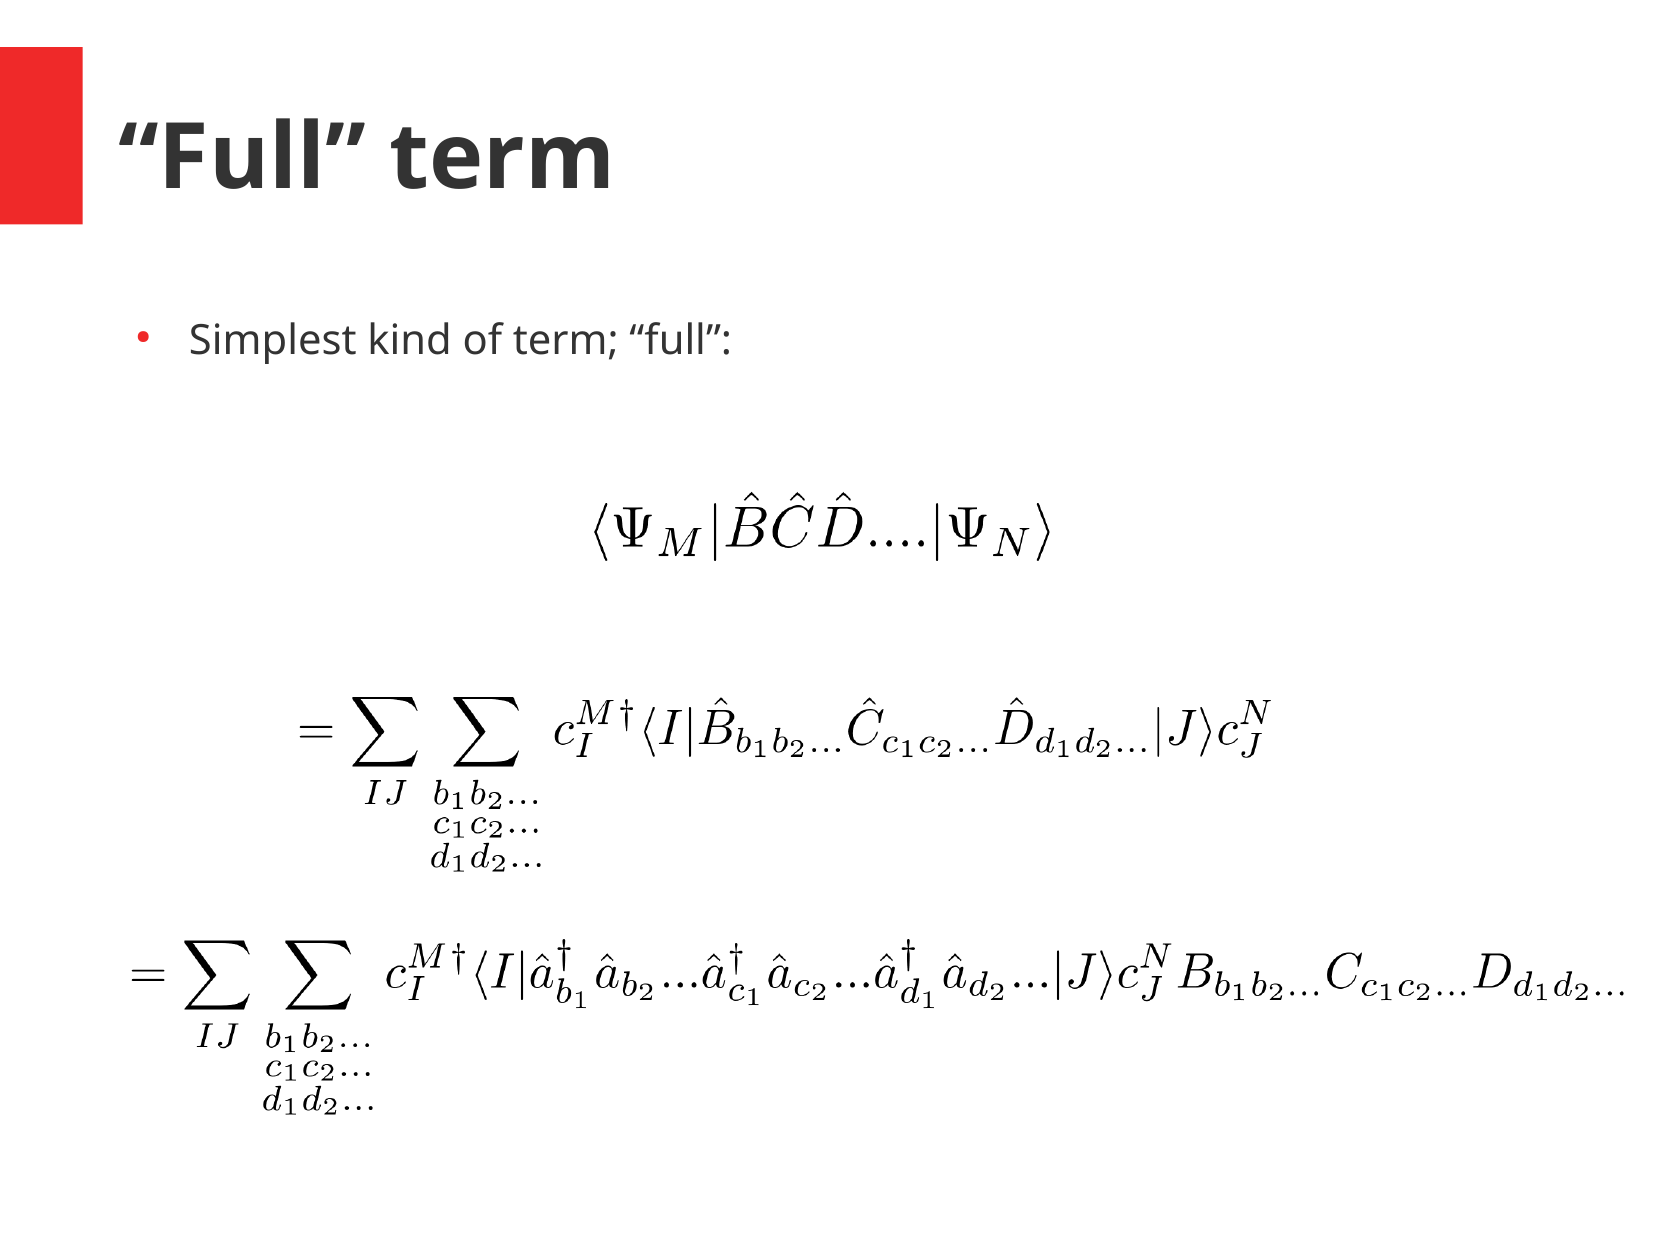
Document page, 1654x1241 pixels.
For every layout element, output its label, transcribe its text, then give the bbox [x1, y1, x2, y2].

picture [299, 696, 1271, 872]
picture [594, 491, 1050, 561]
picture [131, 939, 1624, 1115]
list Simplest kind of term; “full”: [118, 309, 1536, 556]
title “Full” term [118, 49, 1571, 257]
